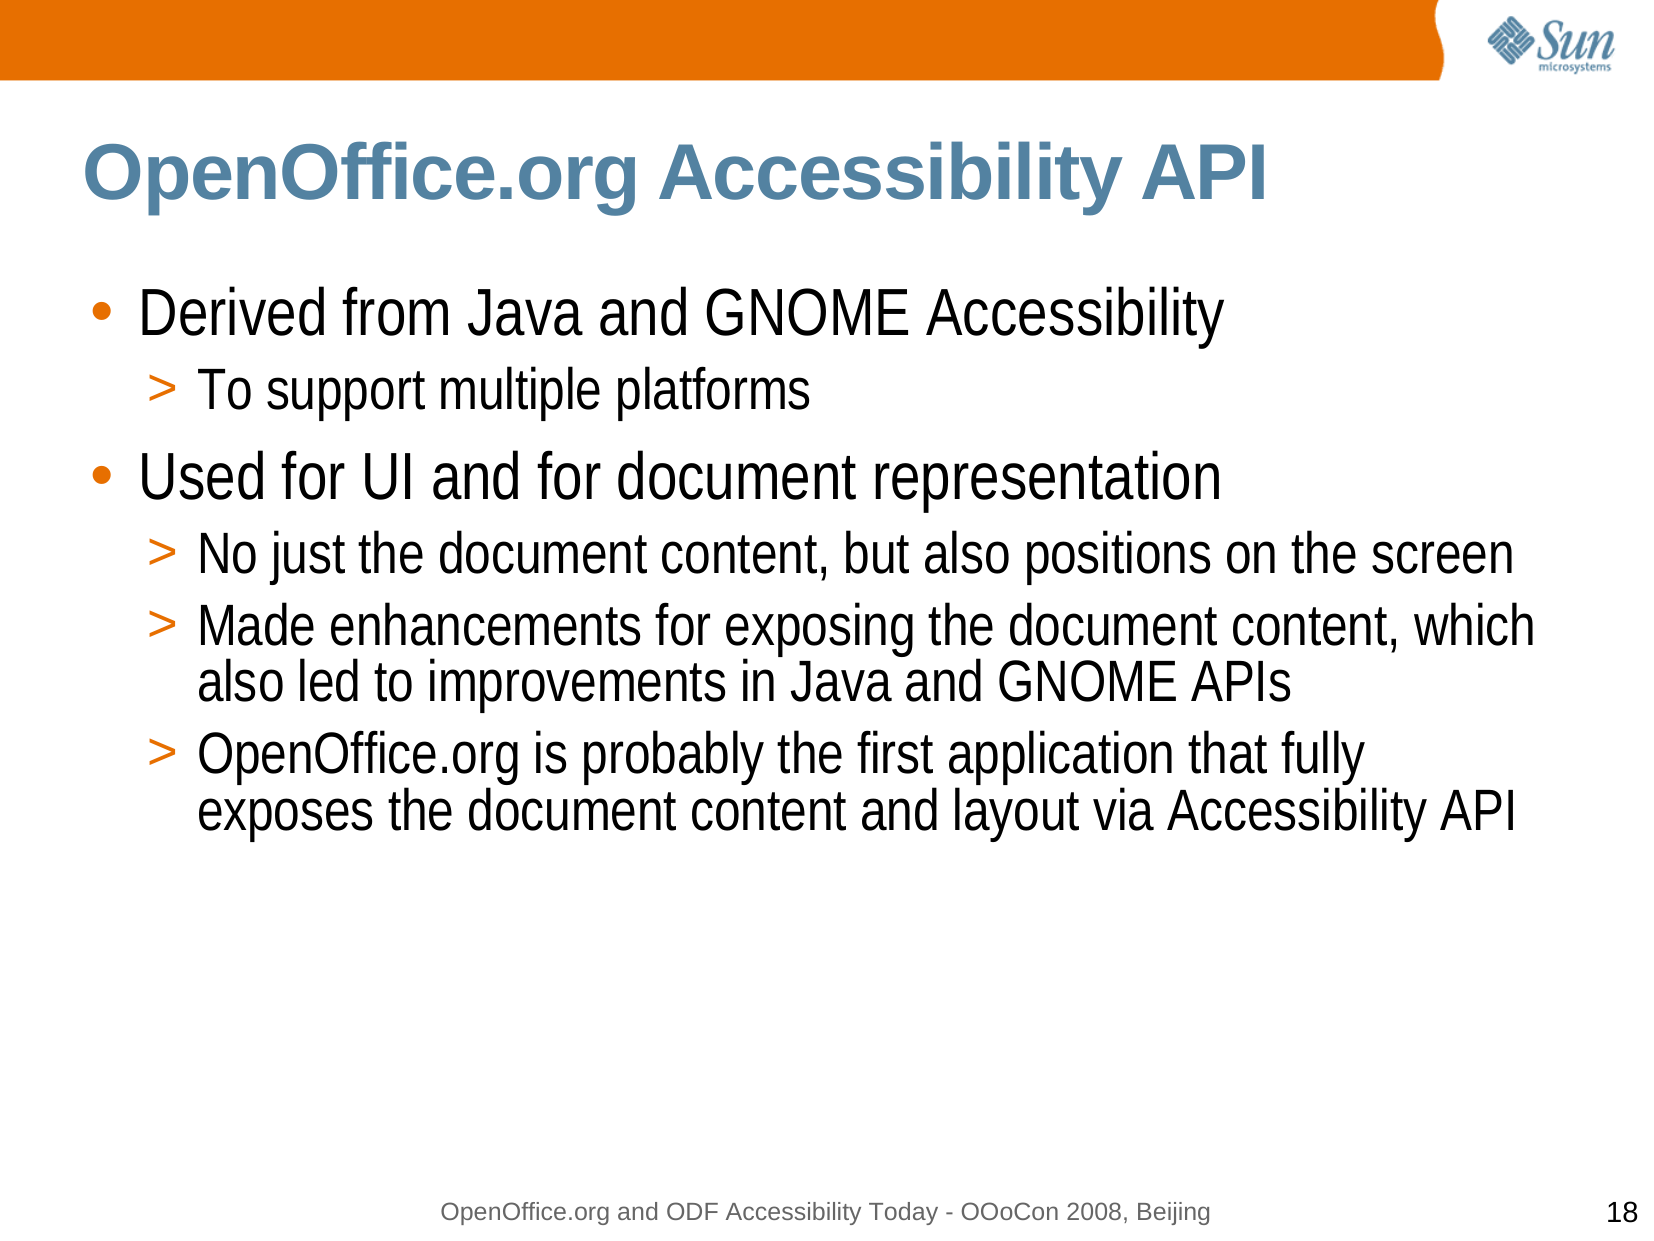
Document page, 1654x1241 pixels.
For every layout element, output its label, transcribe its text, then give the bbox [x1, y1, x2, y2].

title OpenOffice.org Accessibility API [82, 135, 1585, 251]
picture [0, 0, 1654, 83]
list Derived from Java and GNOME Accessibility To support multiple platforms Used for UI and for document representation No just the document content, but also positions on the screen Made enhancements for exposing the document content, which also led to improvements in Java and GNOME APIs OpenOffice.org is probably the first application that fully exposes the document content and layout via Accessibility API [71, 283, 1545, 1121]
